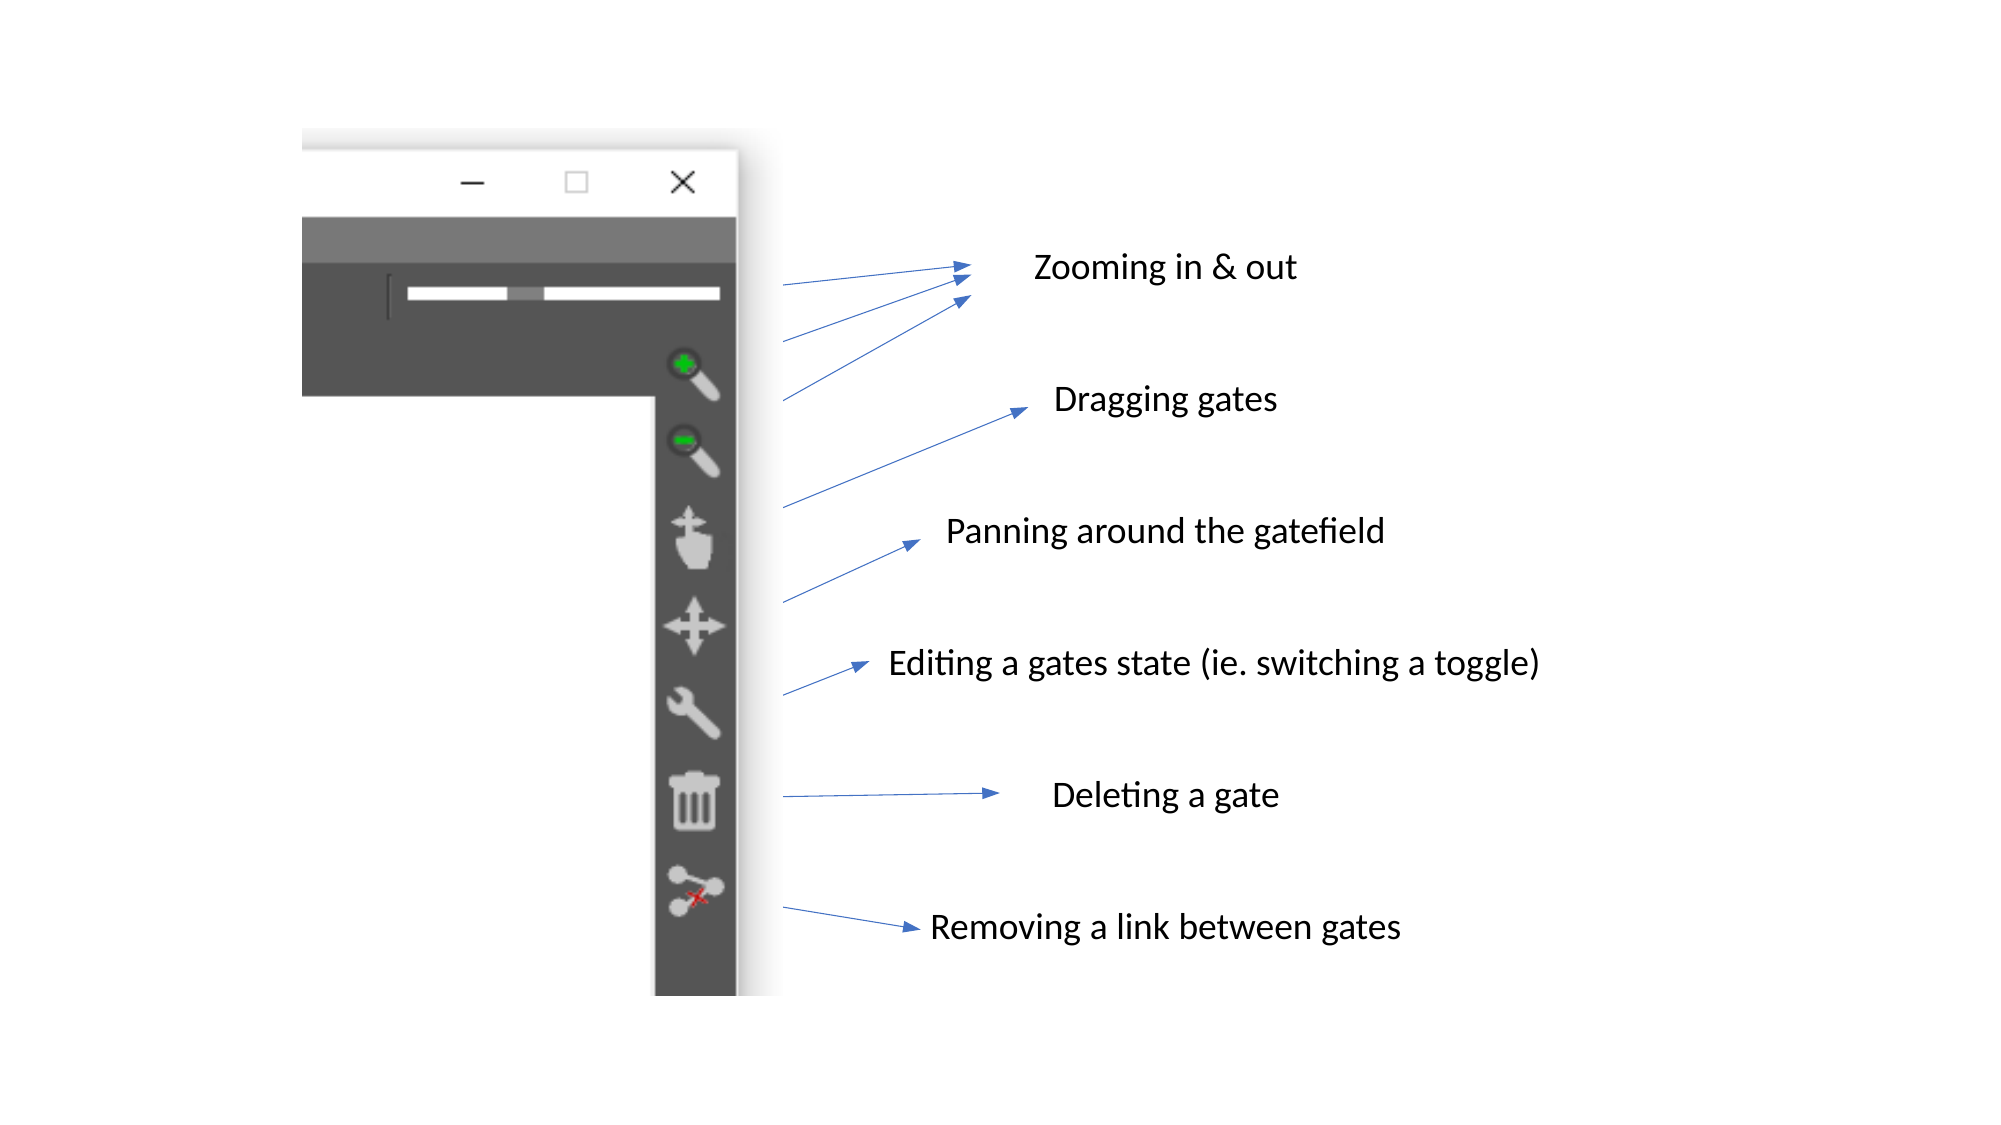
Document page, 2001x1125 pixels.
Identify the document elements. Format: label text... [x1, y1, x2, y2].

text_box Zooming in & out [869, 234, 1463, 296]
picture [302, 129, 783, 996]
text_box Panning around the gatefield [869, 498, 1463, 560]
text_box Dragging gates [869, 366, 1463, 428]
text_box Removing a link between gates [869, 894, 1463, 956]
text_box Editing a gates state (ie. switching a toggle) [869, 630, 1561, 692]
text_box Deleting a gate [869, 762, 1463, 824]
